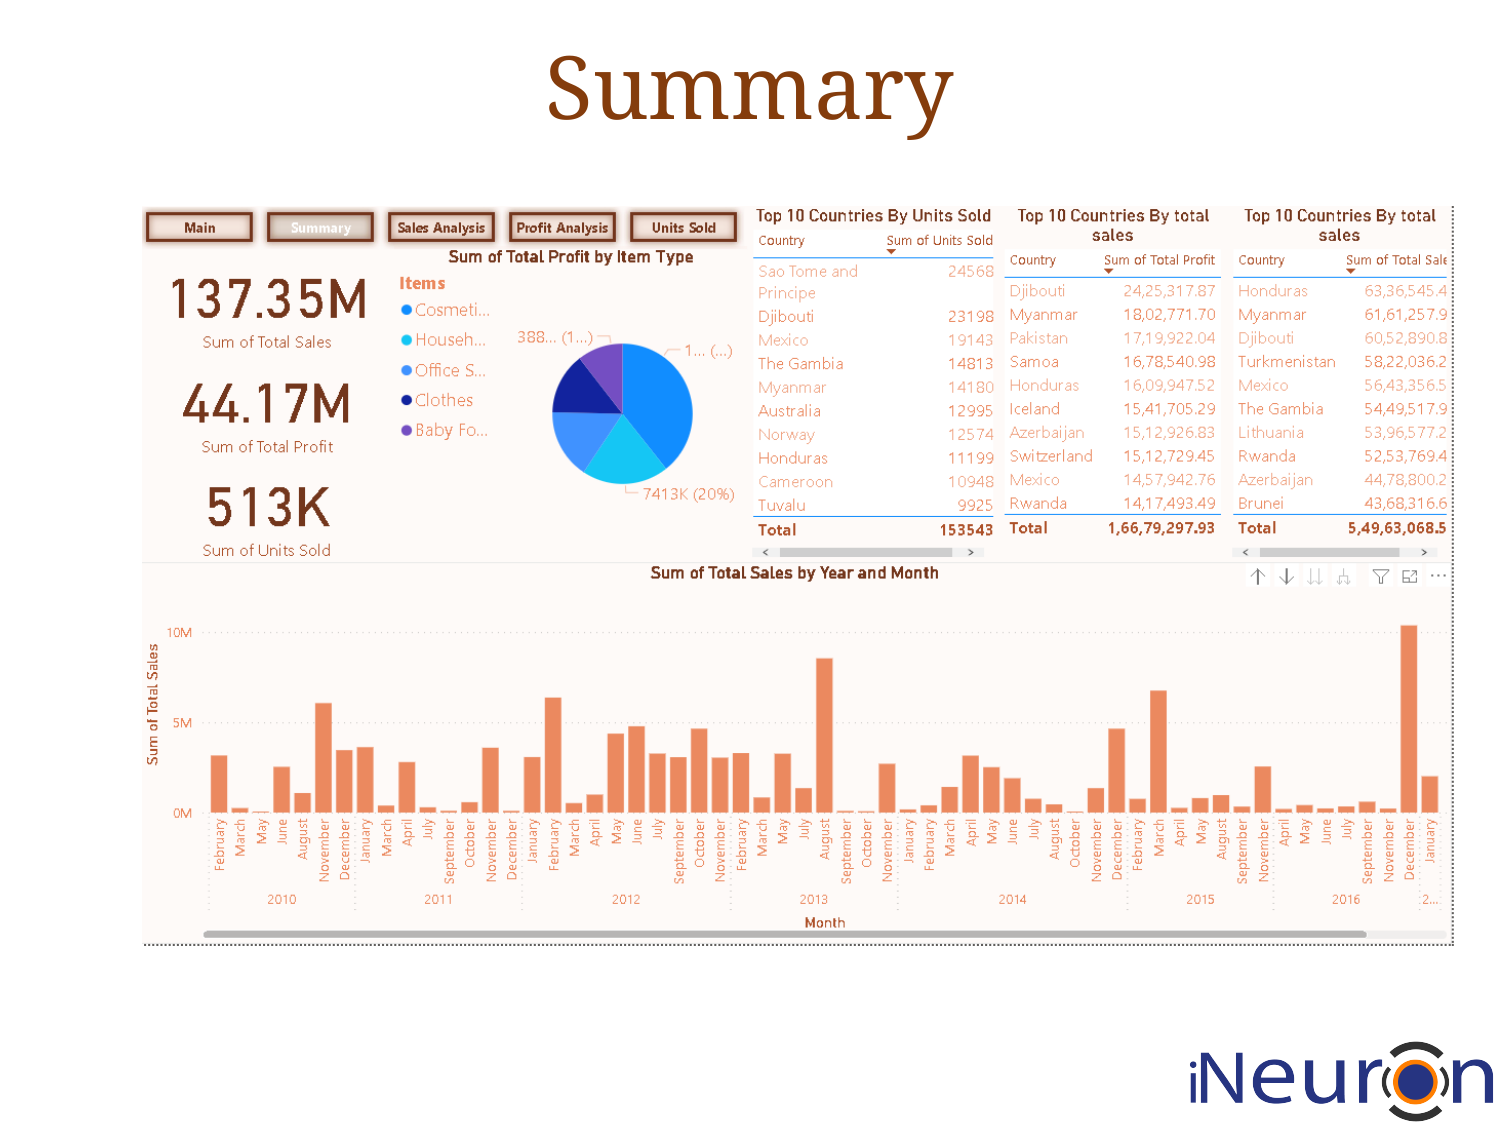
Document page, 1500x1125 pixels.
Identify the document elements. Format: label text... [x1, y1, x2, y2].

picture [142, 206, 1460, 946]
title Summary [75, 24, 1425, 225]
picture [1186, 1029, 1500, 1125]
